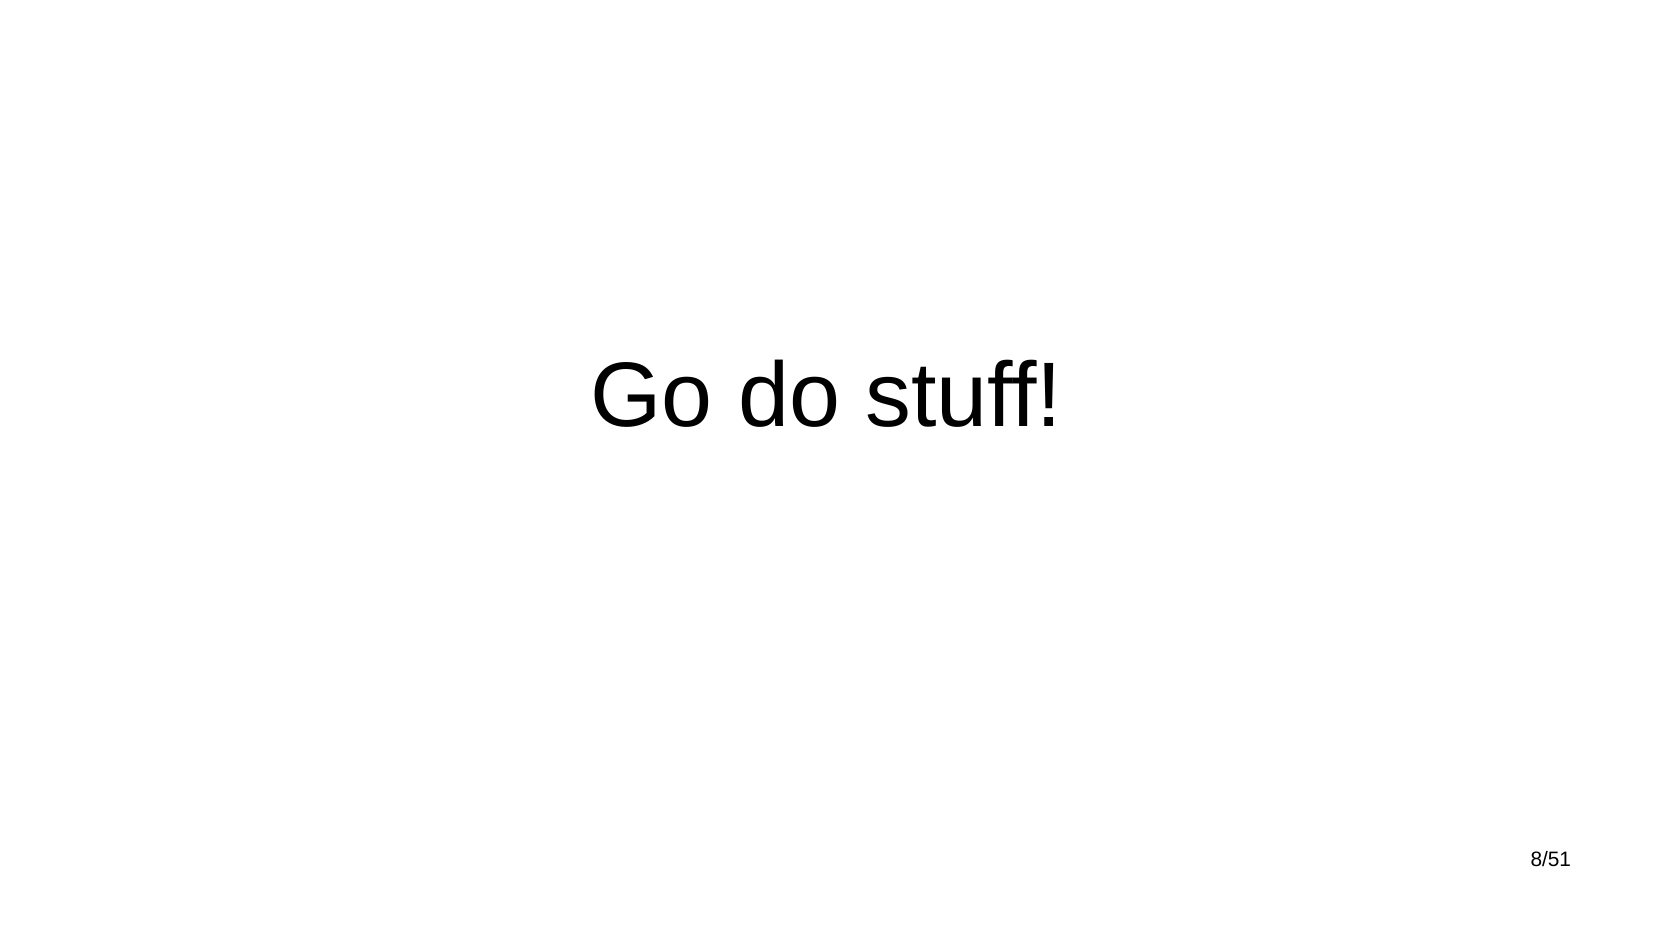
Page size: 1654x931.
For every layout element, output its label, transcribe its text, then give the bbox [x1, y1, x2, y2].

title Go do stuff! [82, 317, 1571, 473]
